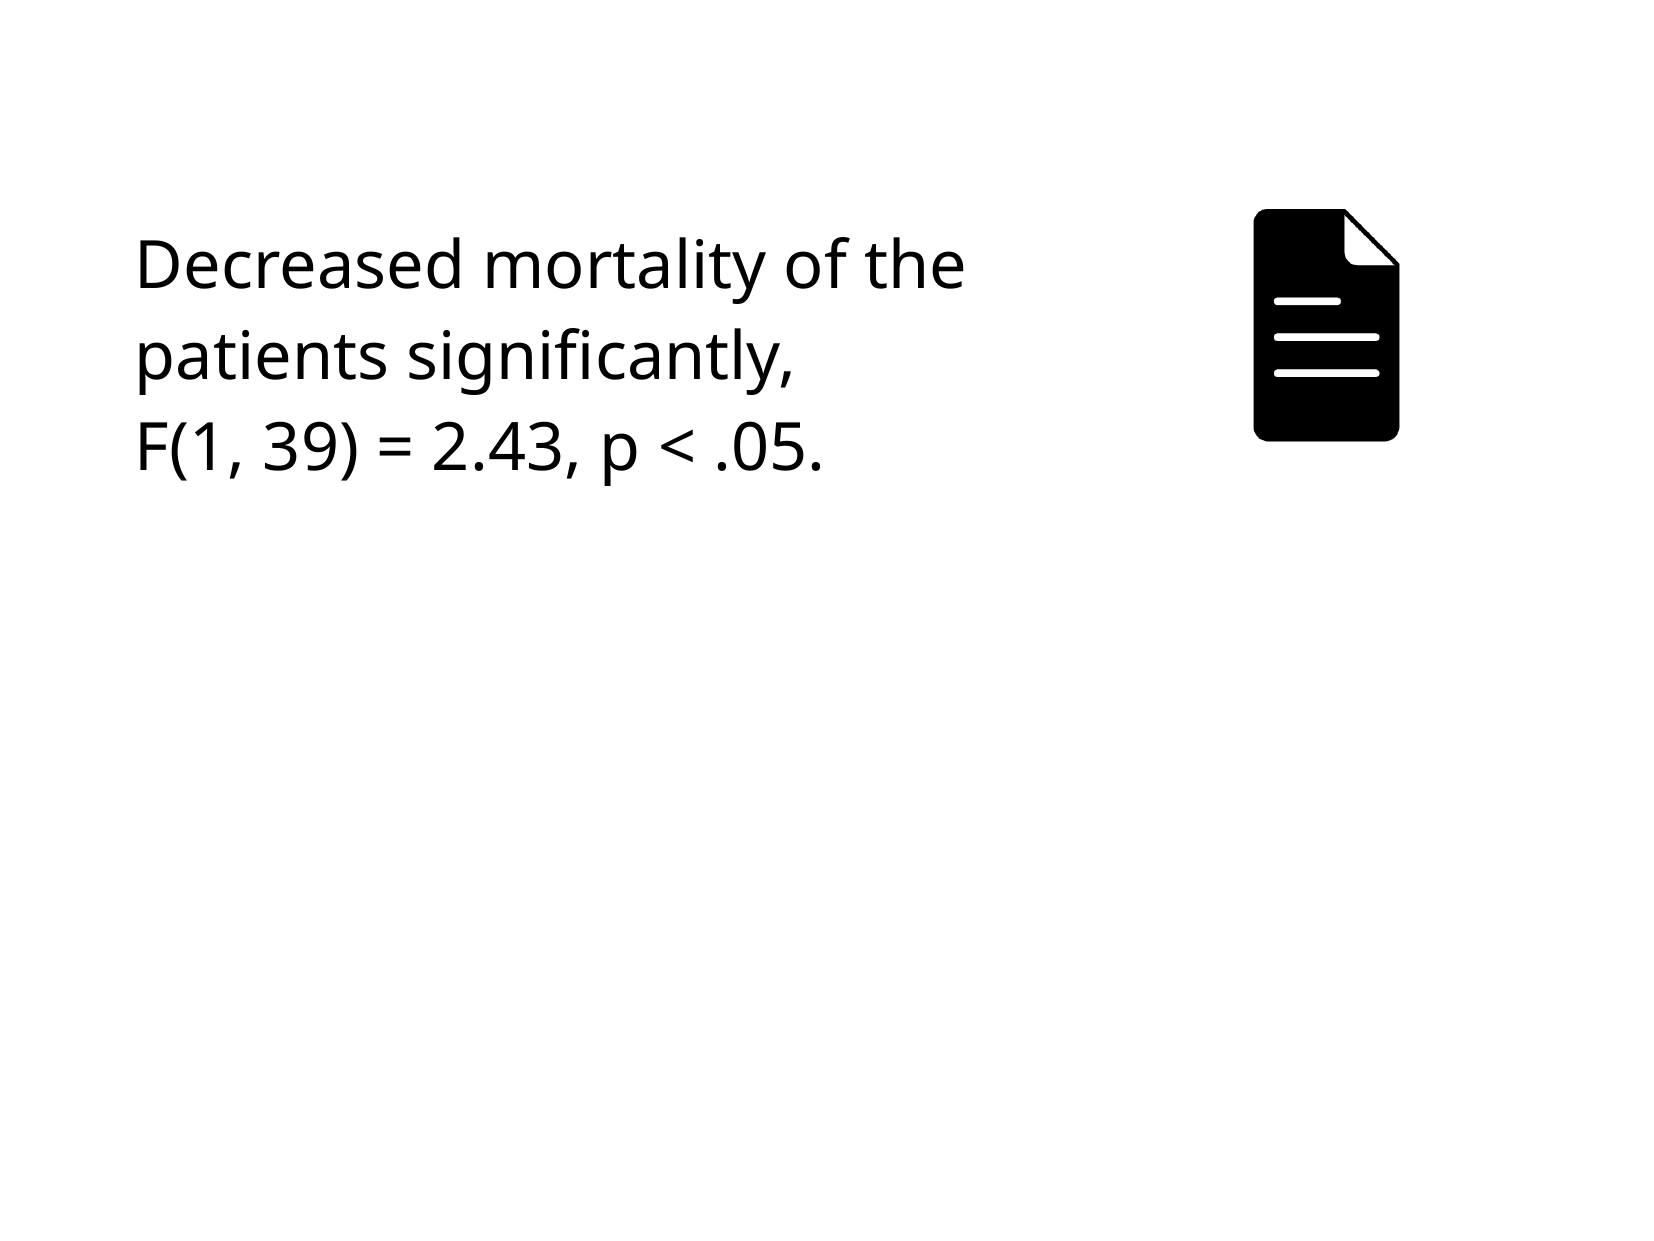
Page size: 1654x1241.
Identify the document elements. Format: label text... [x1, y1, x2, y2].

picture [1230, 196, 1411, 451]
text_box Decreased mortality of the patients significantly, F(1, 39) = 2.43, p < .05. [120, 210, 1066, 467]
